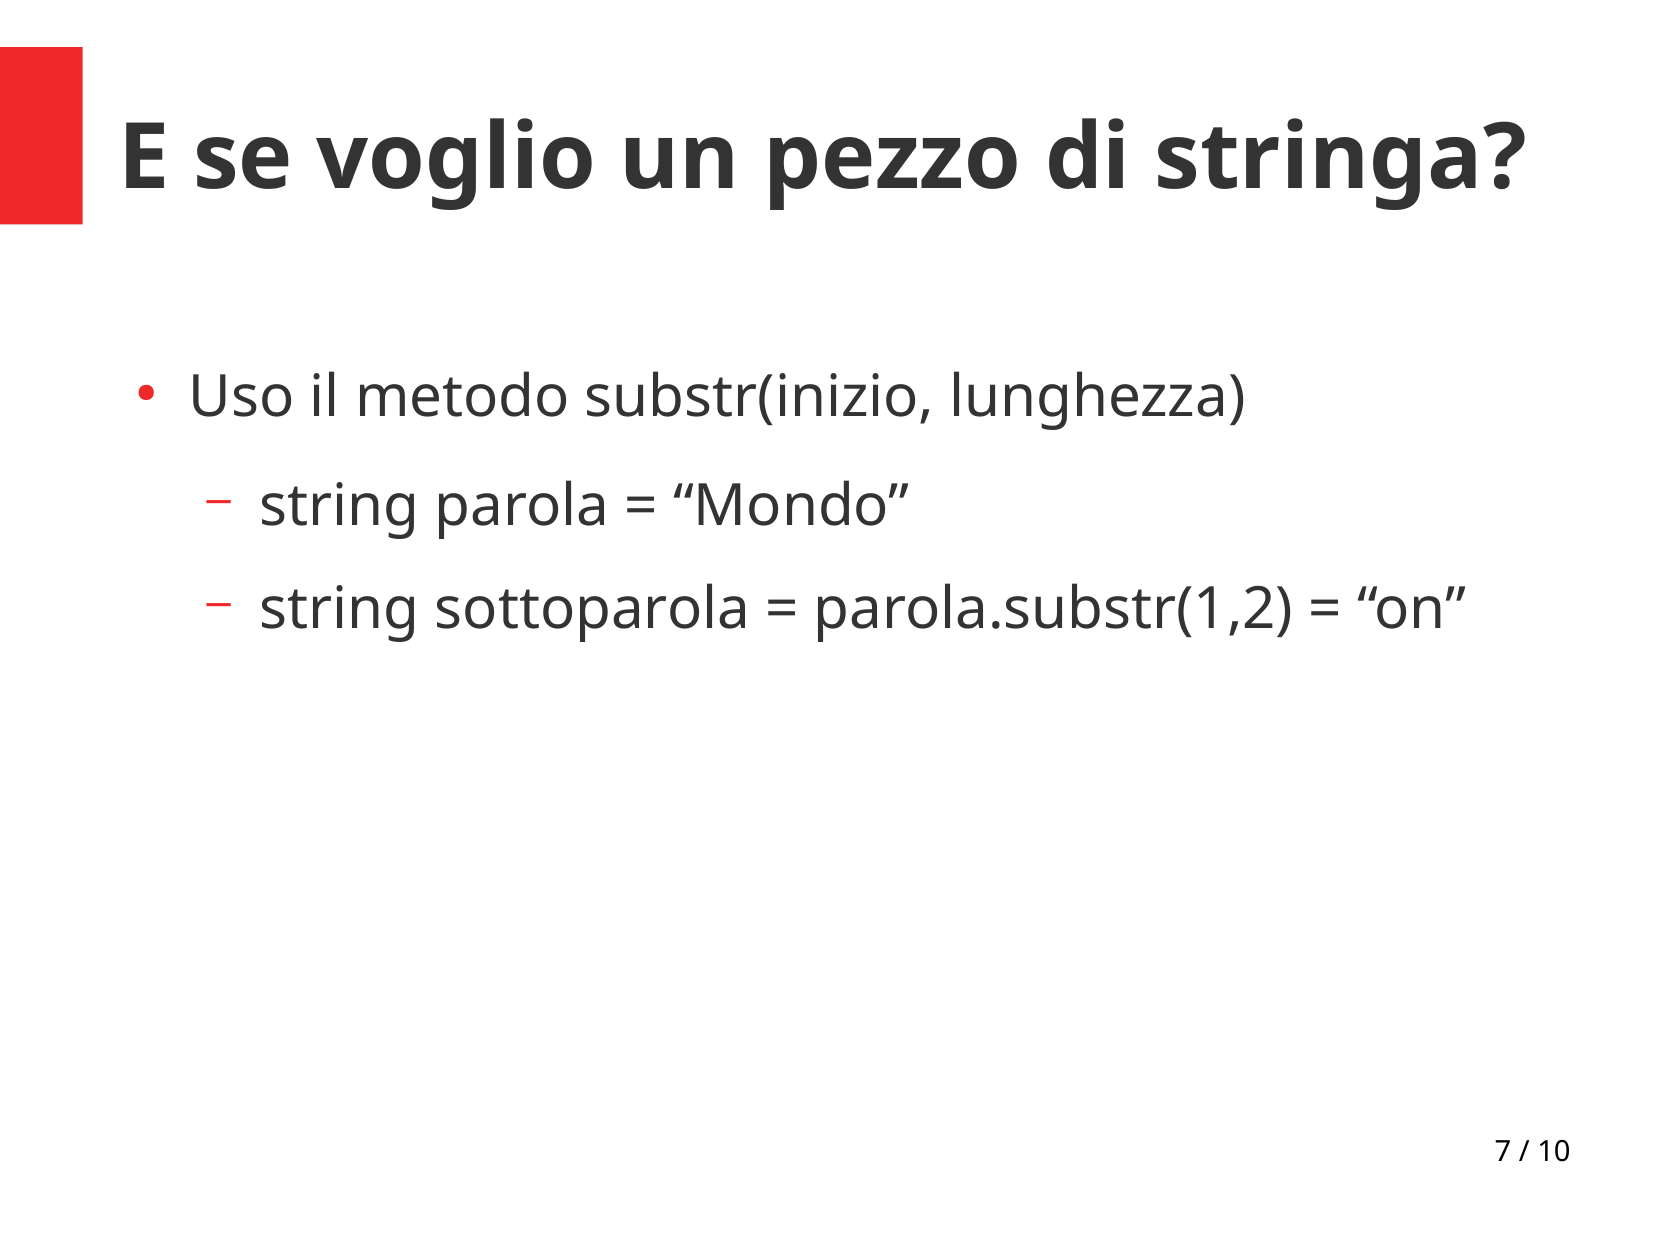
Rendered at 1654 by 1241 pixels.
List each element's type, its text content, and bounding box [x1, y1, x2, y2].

list Uso il metodo substr(inizio, lunghezza) string parola = “Mondo” string sottoparola = parola.substr(1,2) = “on” [118, 354, 1536, 1074]
title E se voglio un pezzo di stringa? [118, 45, 1571, 260]
